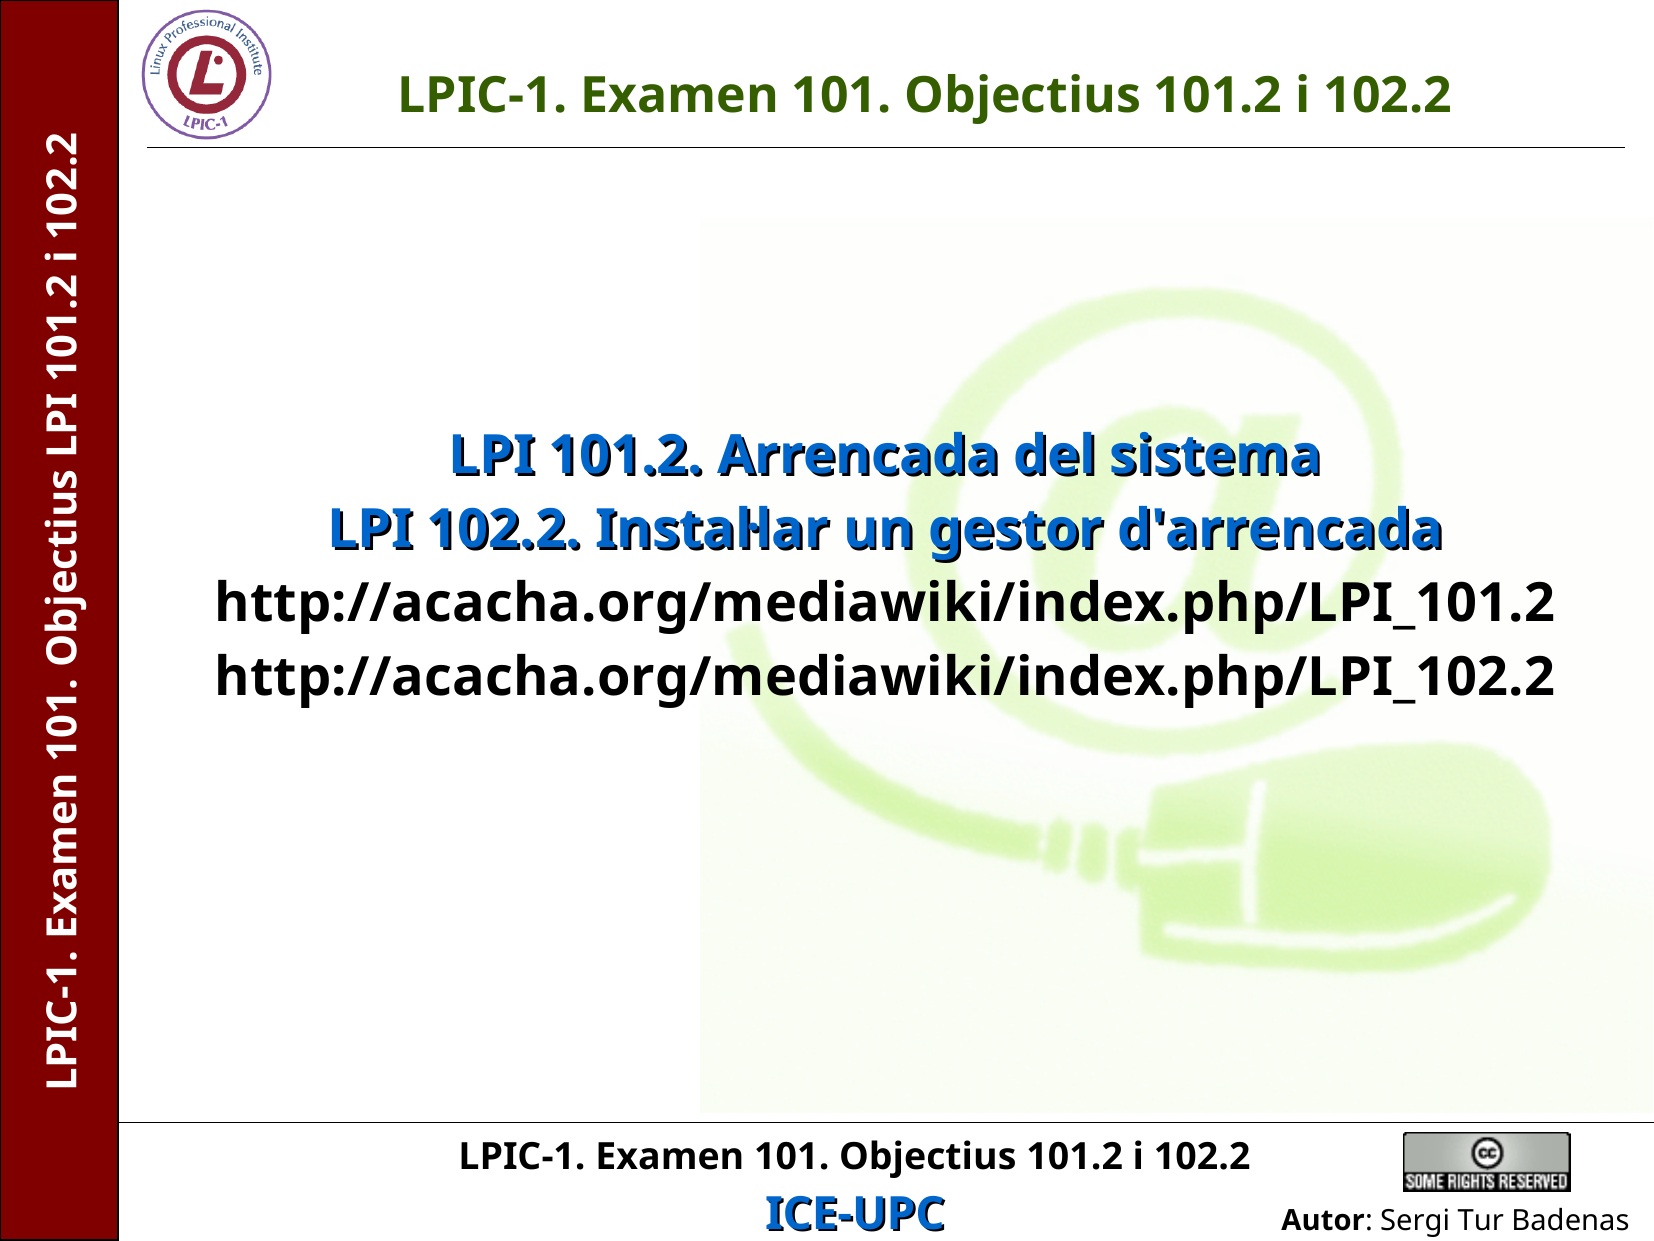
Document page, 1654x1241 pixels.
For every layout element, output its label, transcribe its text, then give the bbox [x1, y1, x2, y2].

subtitle LPI 101.2. Arrencada del sistema LPI 102.2. Instal·lar un gestor d'arrencada http://acacha.org/mediawiki/index.php/LPI_101.2 http://acacha.org/mediawiki/index.php/LPI_102.2 [124, 278, 1613, 1129]
picture [700, 217, 1654, 1113]
title LPIC-1. Examen 101. Objectius 101.2 i 102.2 [206, 43, 1643, 142]
picture [1403, 1132, 1571, 1192]
picture [135, 5, 277, 142]
